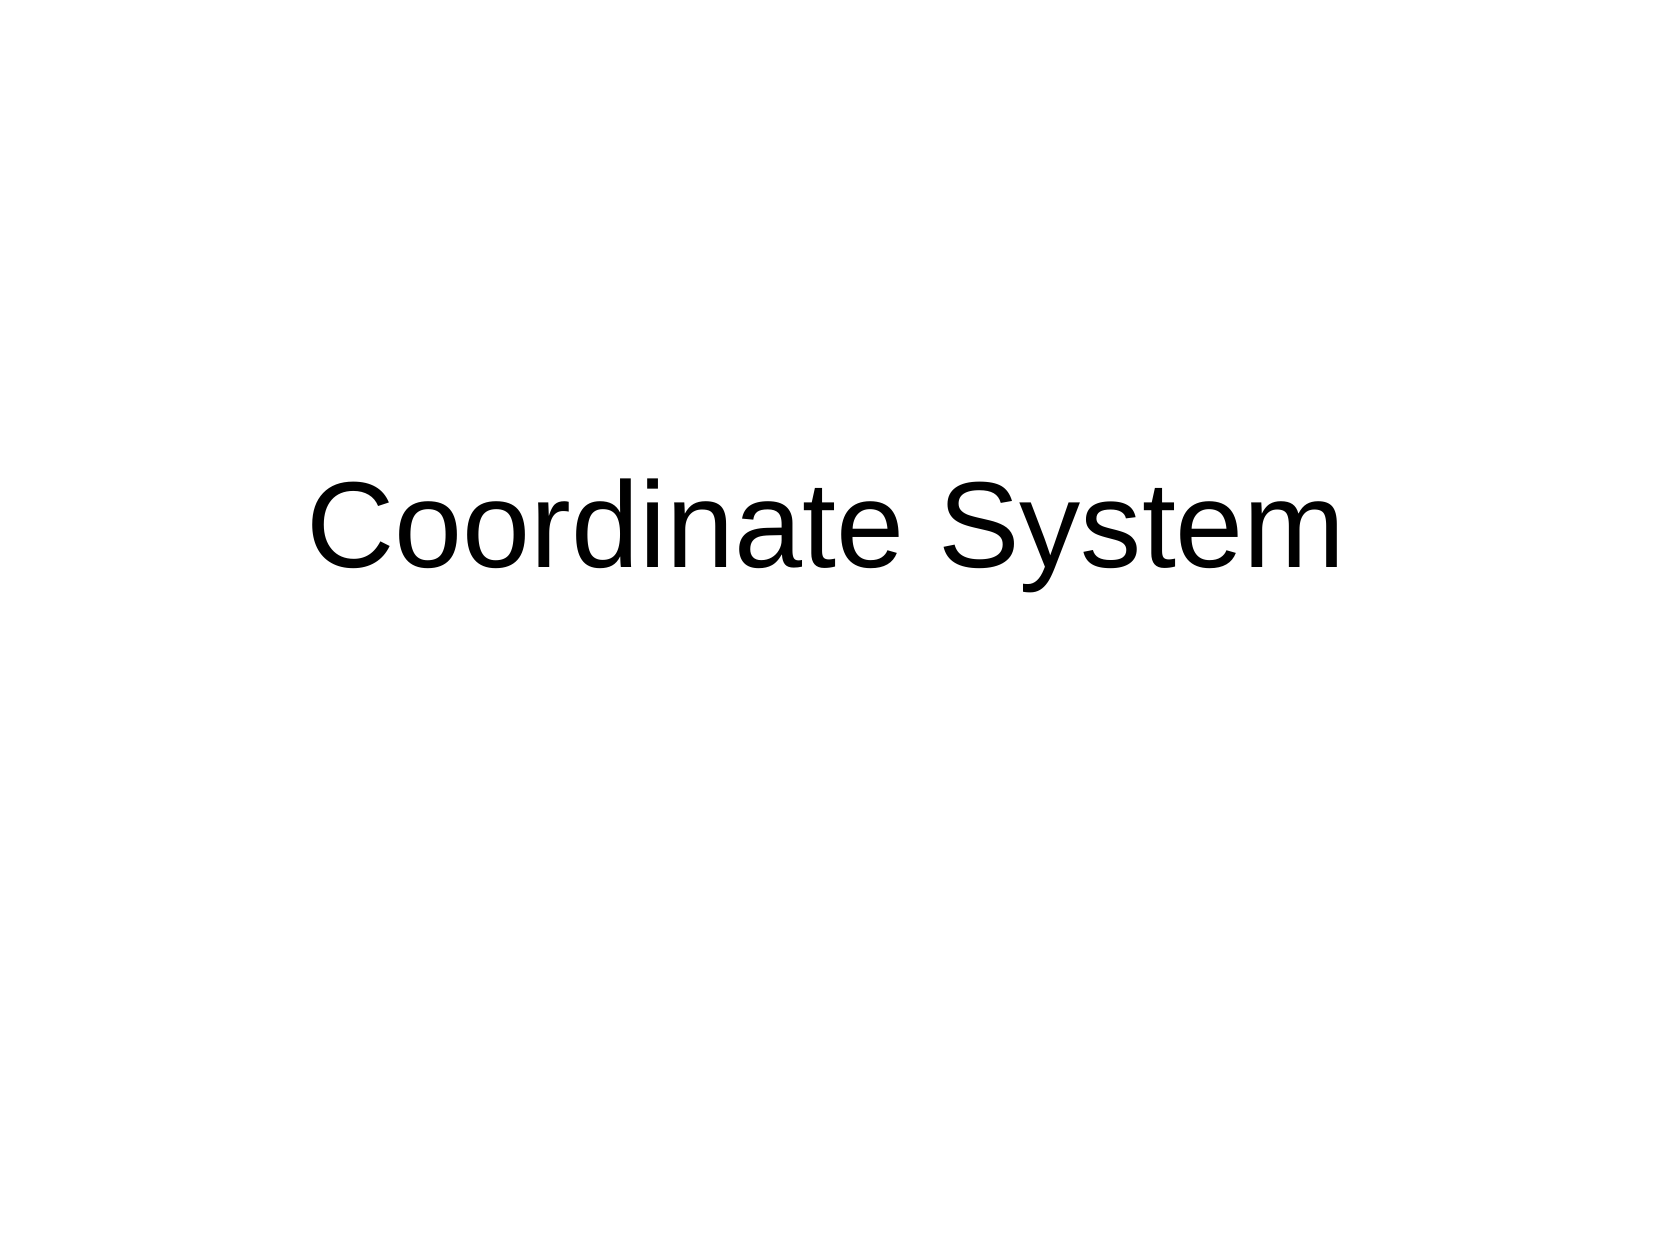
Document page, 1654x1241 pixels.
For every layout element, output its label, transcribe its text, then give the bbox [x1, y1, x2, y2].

title Coordinate System [82, 421, 1571, 629]
